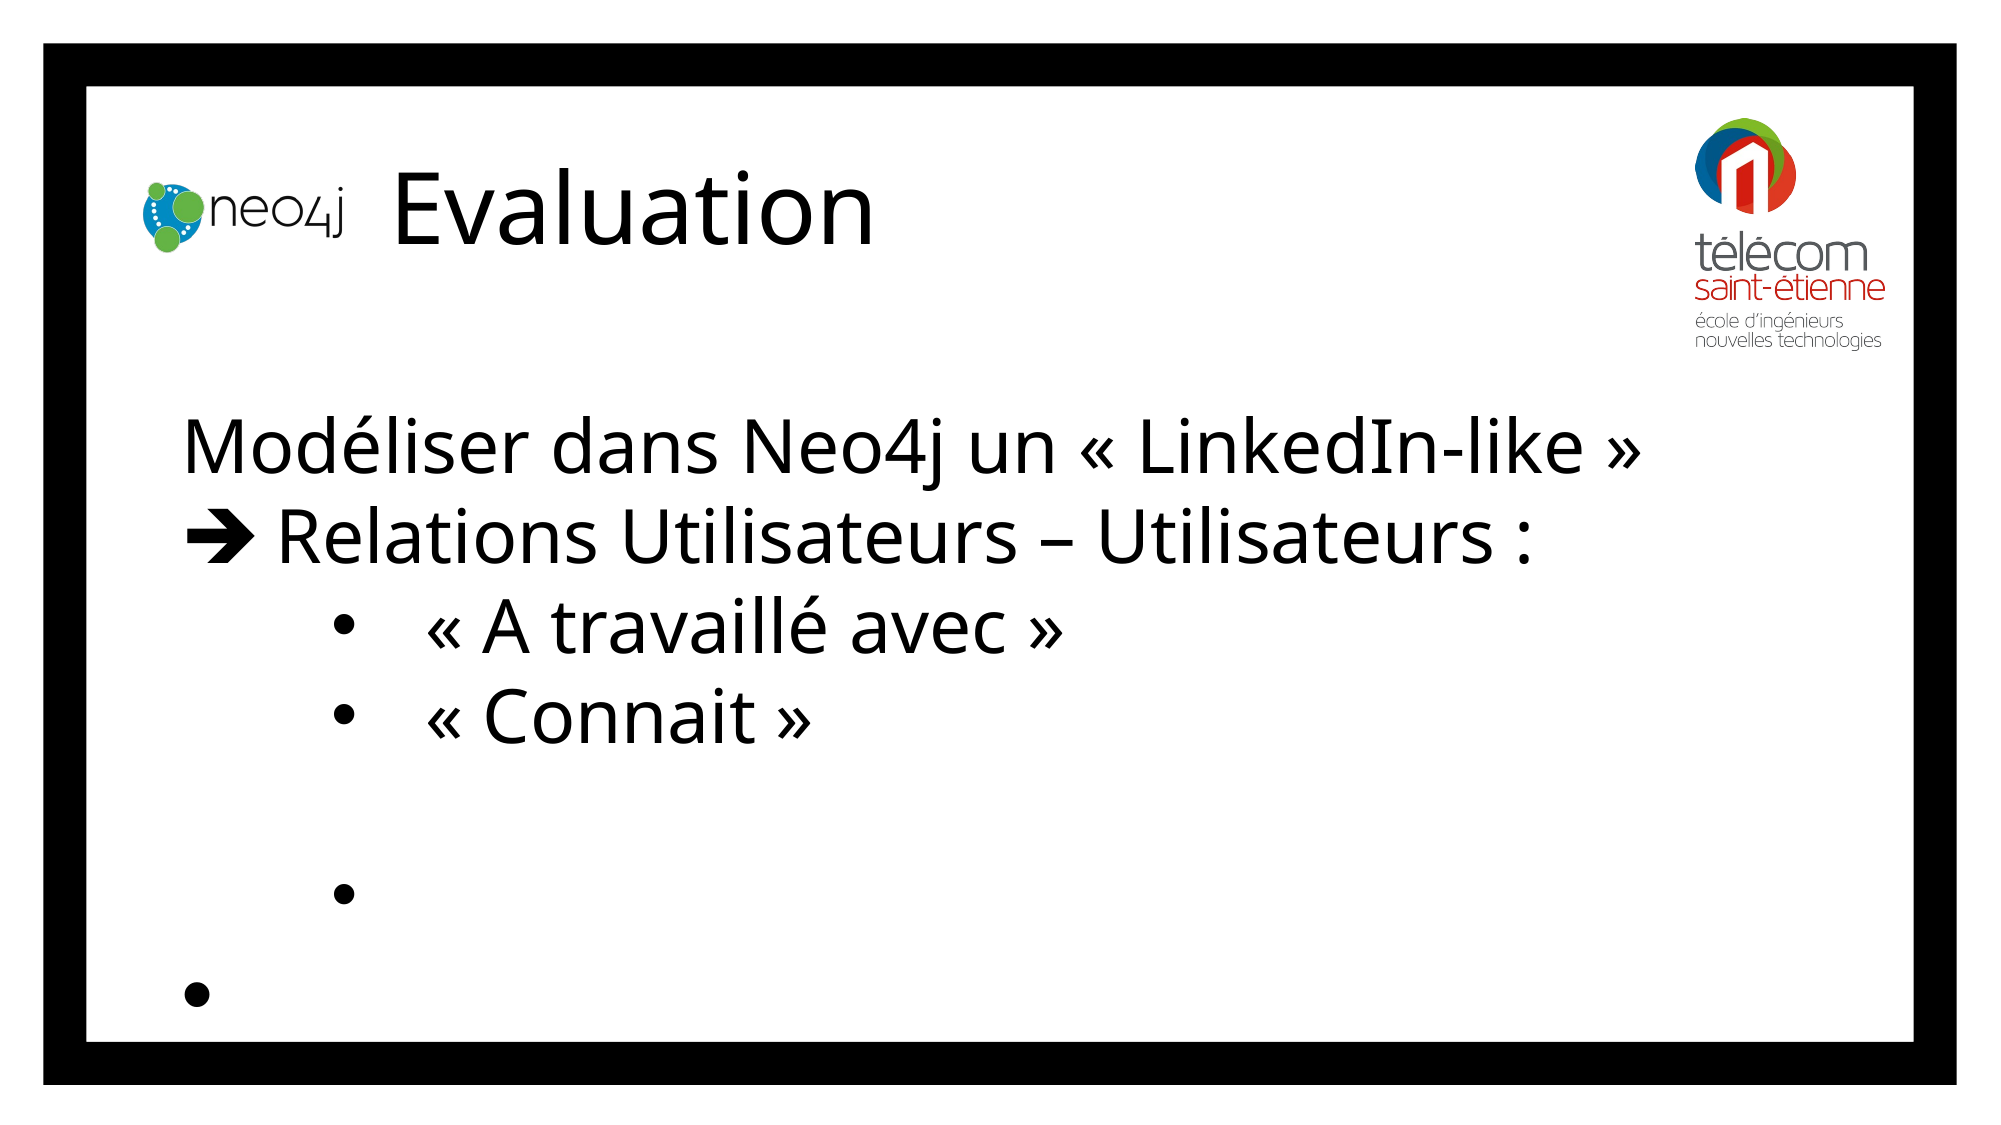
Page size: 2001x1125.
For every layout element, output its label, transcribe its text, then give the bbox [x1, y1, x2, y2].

title Evaluation [369, 138, 1849, 304]
picture [1695, 118, 1885, 351]
picture [134, 160, 351, 274]
text_box Modéliser dans Neo4j un « LinkedIn-like »  Relations Utilisateurs – Utilisateurs : « A travaillé avec » « Connait » [166, 391, 1849, 1109]
picture [1715, 134, 1730, 138]
